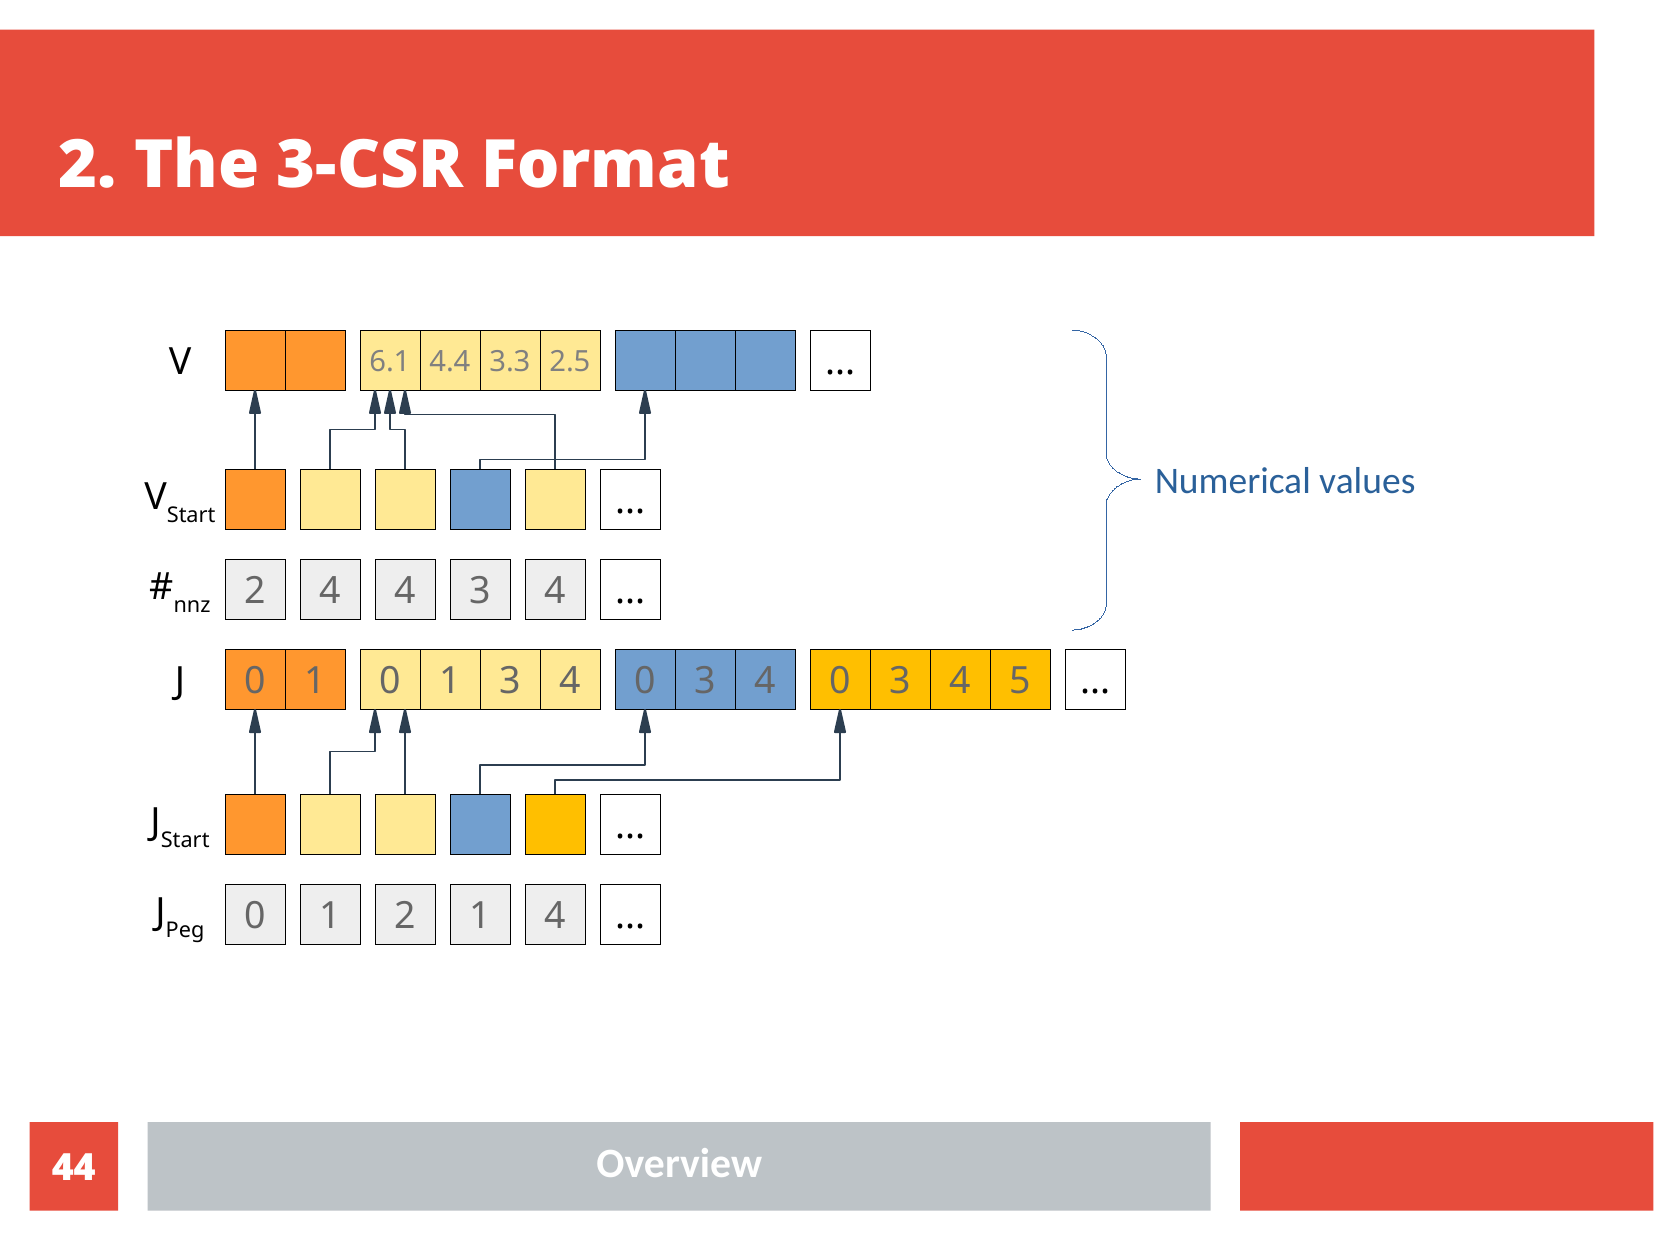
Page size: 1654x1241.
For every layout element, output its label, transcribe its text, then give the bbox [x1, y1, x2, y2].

text_box [375, 794, 436, 855]
text_box 2 [375, 884, 436, 945]
text_box [300, 469, 361, 530]
text_box V [150, 330, 211, 391]
text_box JStart [150, 794, 211, 855]
text_box 4.4 [420, 330, 480, 391]
text_box 2 [225, 559, 286, 620]
text_box [615, 330, 796, 391]
text_box [450, 794, 511, 855]
text_box 3 [870, 649, 930, 710]
text_box [225, 330, 346, 391]
text_box [300, 794, 361, 855]
text_box 0 [225, 649, 285, 710]
text_box 1 [285, 649, 346, 710]
text_box 1 [450, 884, 511, 945]
text_box 0 [360, 649, 420, 710]
text_box 5 [990, 649, 1051, 710]
text_box Numerical values [1140, 457, 1486, 511]
text_box [525, 469, 586, 530]
text_box ... [600, 884, 661, 945]
text_box ... [600, 559, 661, 620]
text_box JPeg [150, 884, 211, 945]
text_box 0 [615, 649, 675, 710]
text_box 4 [525, 884, 586, 945]
text_box Overview [150, 1125, 1208, 1210]
text_box ... [600, 794, 661, 855]
text_box VStart [150, 469, 211, 530]
text_box 4 [300, 559, 361, 620]
text_box ... [810, 330, 871, 391]
text_box 0 [225, 884, 286, 945]
text_box [450, 469, 511, 530]
text_box 3 [480, 649, 540, 710]
text_box [525, 794, 586, 855]
text_box 4 [525, 559, 586, 620]
text_box [225, 794, 286, 855]
text_box #nnz [150, 559, 211, 620]
text_box 3.3 [480, 330, 540, 391]
text_box ... [1065, 649, 1126, 710]
text_box 1 [420, 649, 480, 710]
title 2. The 3-CSR Format [59, 59, 1595, 207]
text_box 4 [375, 559, 436, 620]
text_box [225, 469, 286, 530]
text_box [375, 469, 436, 530]
text_box 0 [810, 649, 870, 710]
text_box 3 [450, 559, 511, 620]
text_box 1 [300, 884, 361, 945]
text_box 3 [675, 649, 735, 710]
text_box 2.5 [540, 330, 601, 391]
text_box ... [600, 469, 661, 530]
text_box 4 [735, 649, 796, 710]
text_box 4 [540, 649, 601, 710]
text_box J [150, 649, 211, 710]
text_box 6.1 [360, 330, 420, 391]
text_box 4 [930, 649, 990, 710]
